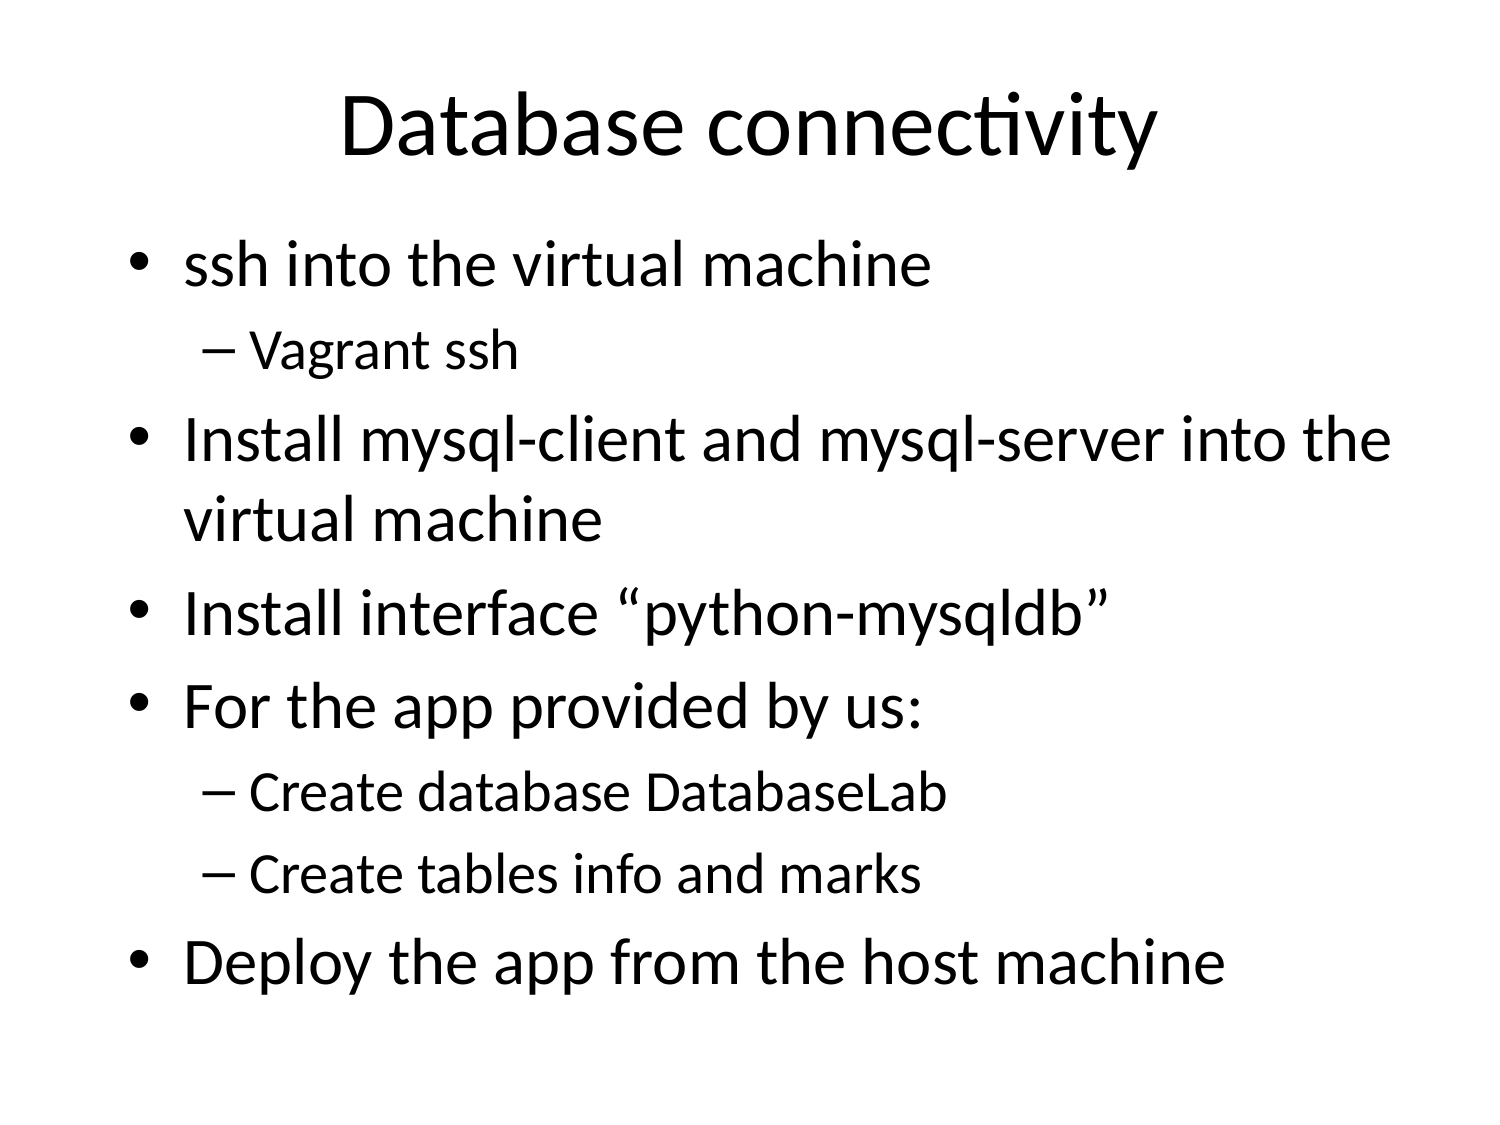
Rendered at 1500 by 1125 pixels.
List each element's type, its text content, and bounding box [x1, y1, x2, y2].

list ssh into the virtual machine Vagrant ssh Install mysql-client and mysql-server into the virtual machine Install interface “python-mysqldb” For the app provided by us: Create database DatabaseLab Create tables info and marks Deploy the app from the host machine [112, 212, 1425, 1063]
title Database connectivity [75, 24, 1425, 213]
